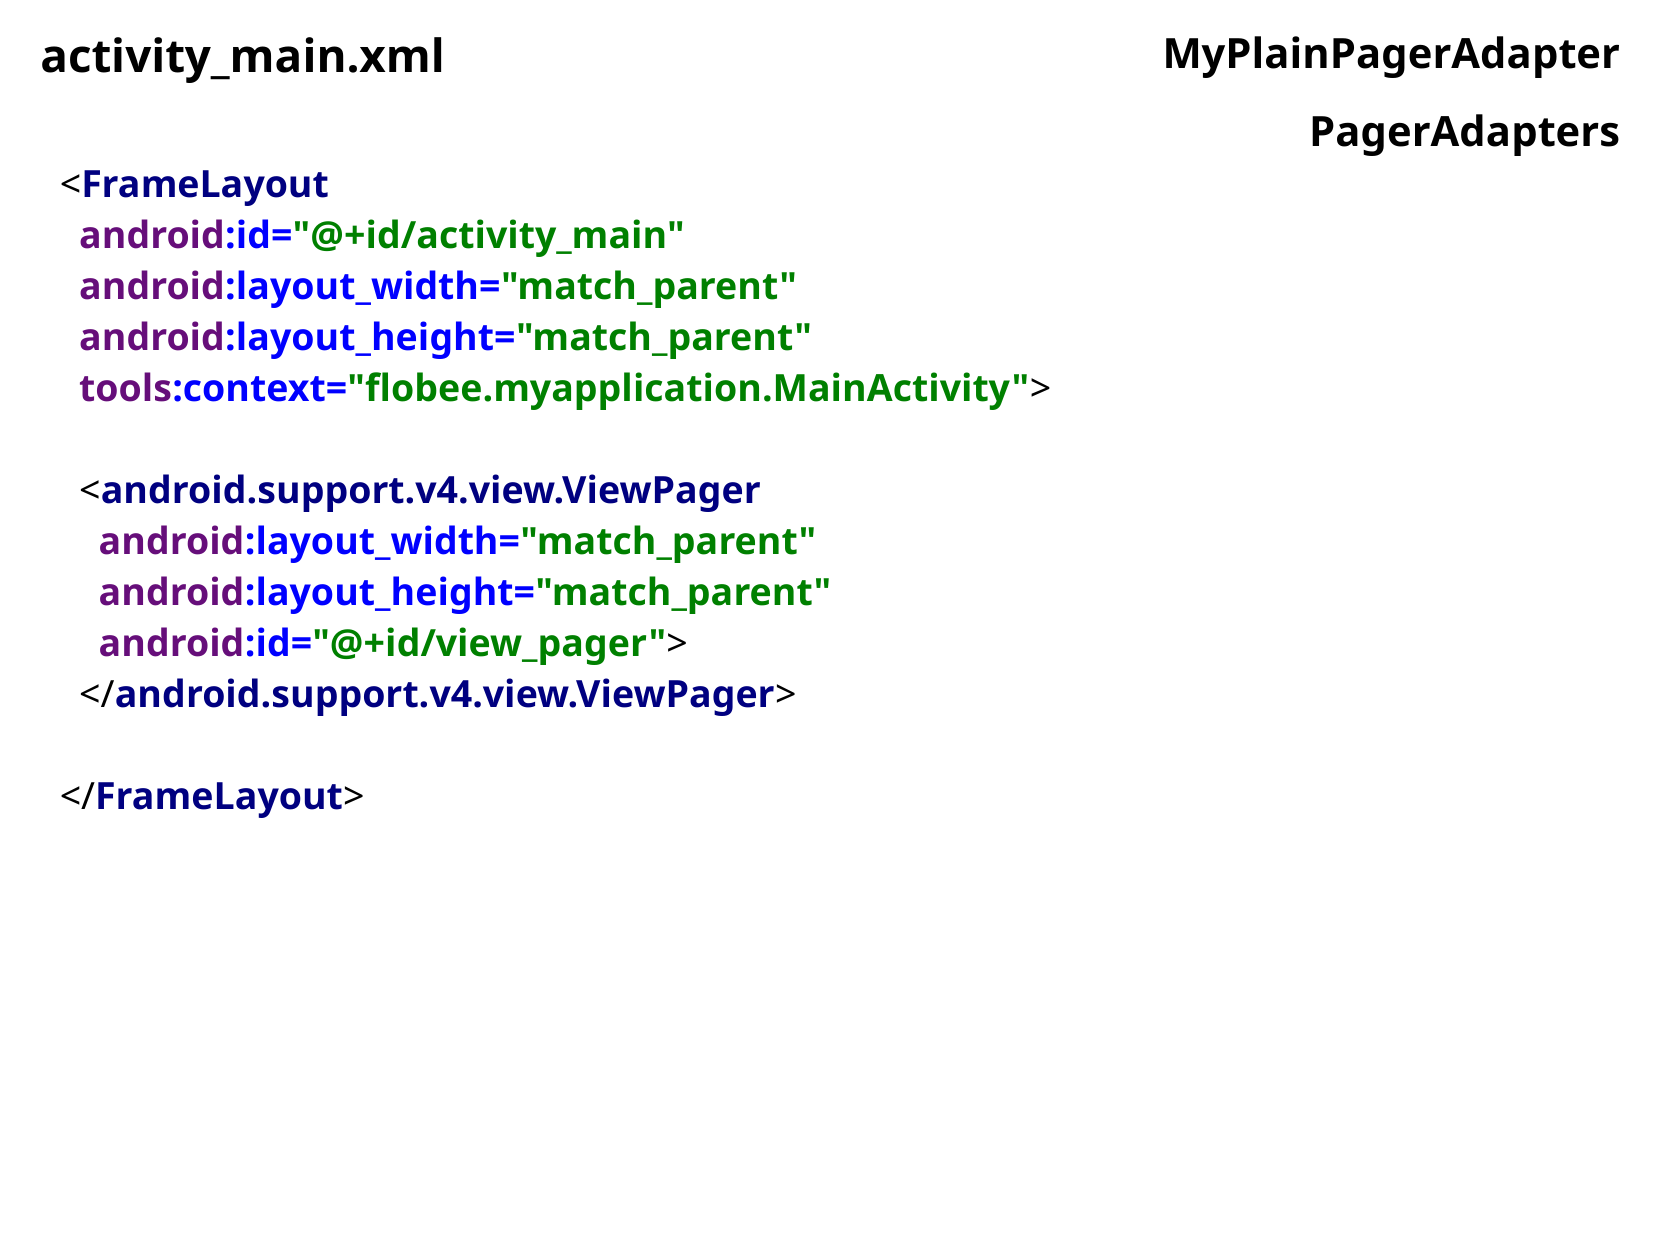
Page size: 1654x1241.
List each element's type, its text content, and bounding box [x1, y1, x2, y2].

table_header activity_main.xml [27, 16, 830, 93]
text_box <FrameLayout android:id="@+id/activity_main" android:layout_width="match_parent" android:layout_height="match_parent" tools:context="flobee.myapplication.MainActivity"> <android.support.v4.view.ViewPager android:layout_width="match_parent" android:layout_height="match_parent" android:id="@+id/view_pager"> </android.support.v4.view.ViewPager> </FrameLayout> [45, 167, 1621, 1201]
table_header MyPlainPagerAdapter [831, 16, 1635, 93]
table_cell PagerAdapters [831, 94, 1635, 166]
table_cell [27, 94, 830, 166]
